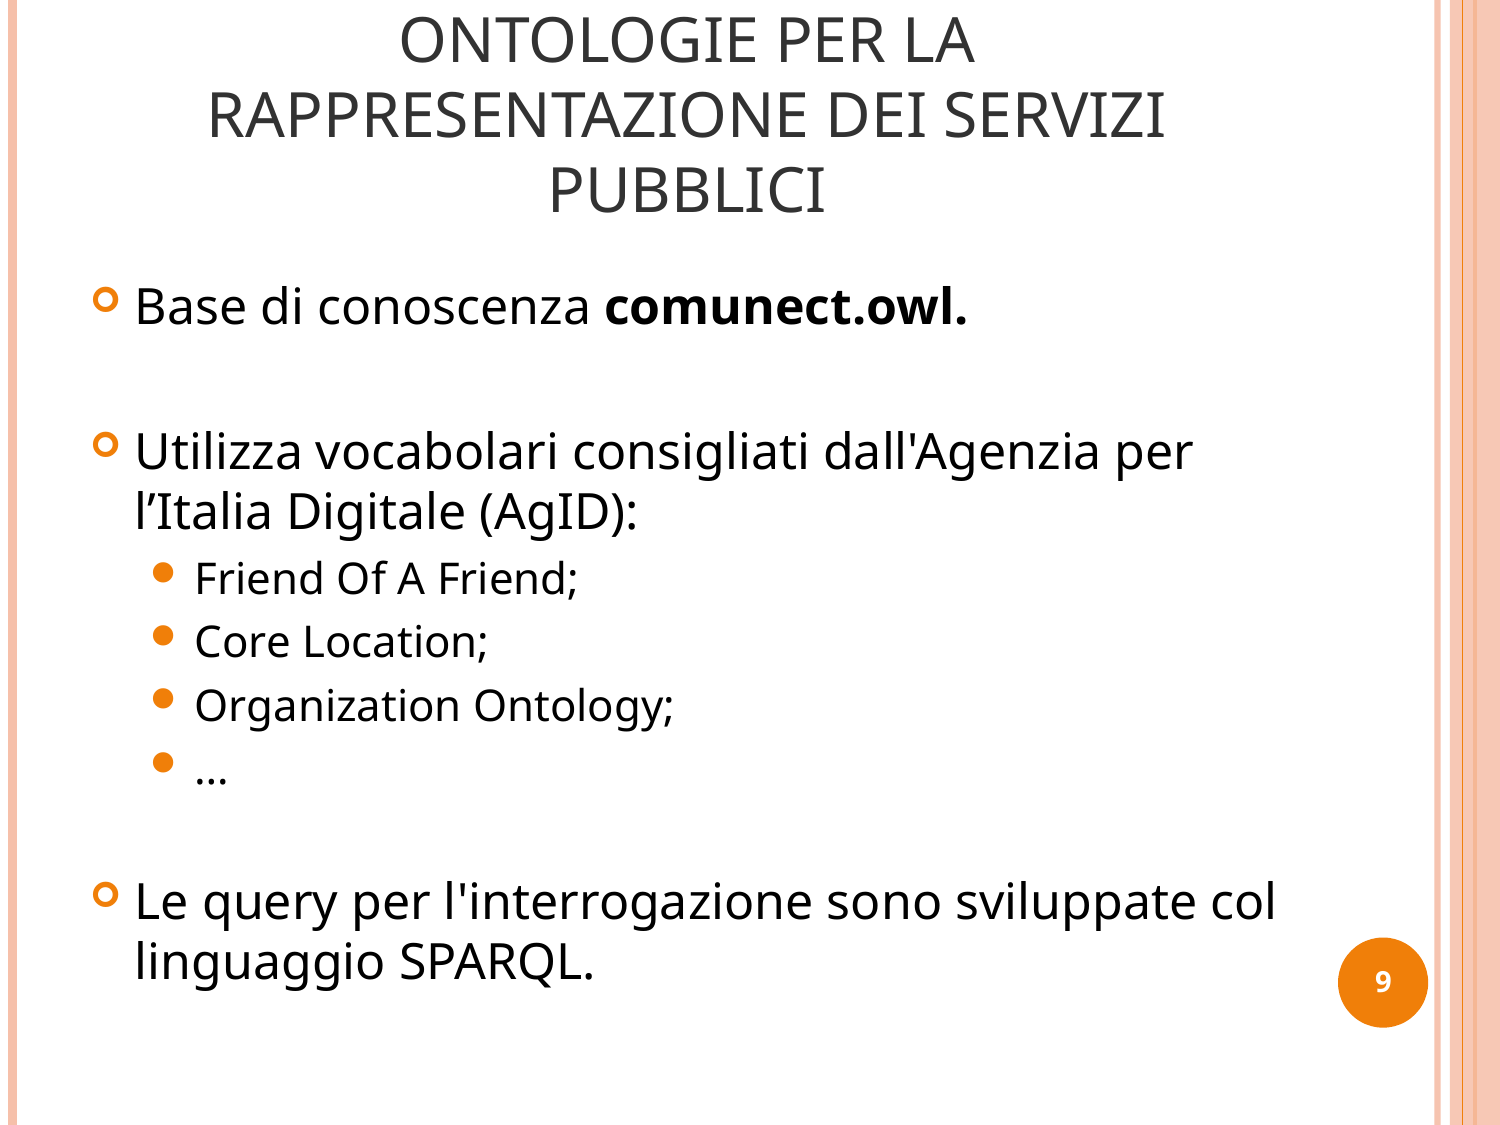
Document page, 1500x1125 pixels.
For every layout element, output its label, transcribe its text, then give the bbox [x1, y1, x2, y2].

title ONTOLOGIE PER LA RAPPRESENTAZIONE DEI SERVIZI PUBBLICI [74, 45, 1300, 233]
list Base di conoscenza comunect.owl. Utilizza vocabolari consigliati dall'Agenzia per l’Italia Digitale (AgID): Friend Of A Friend; Core Location; Organization Ontology; … Le query per l'interrogazione sono sviluppate col linguaggio SPARQL. [74, 267, 1300, 964]
text_box <numero> [1333, 940, 1434, 1027]
